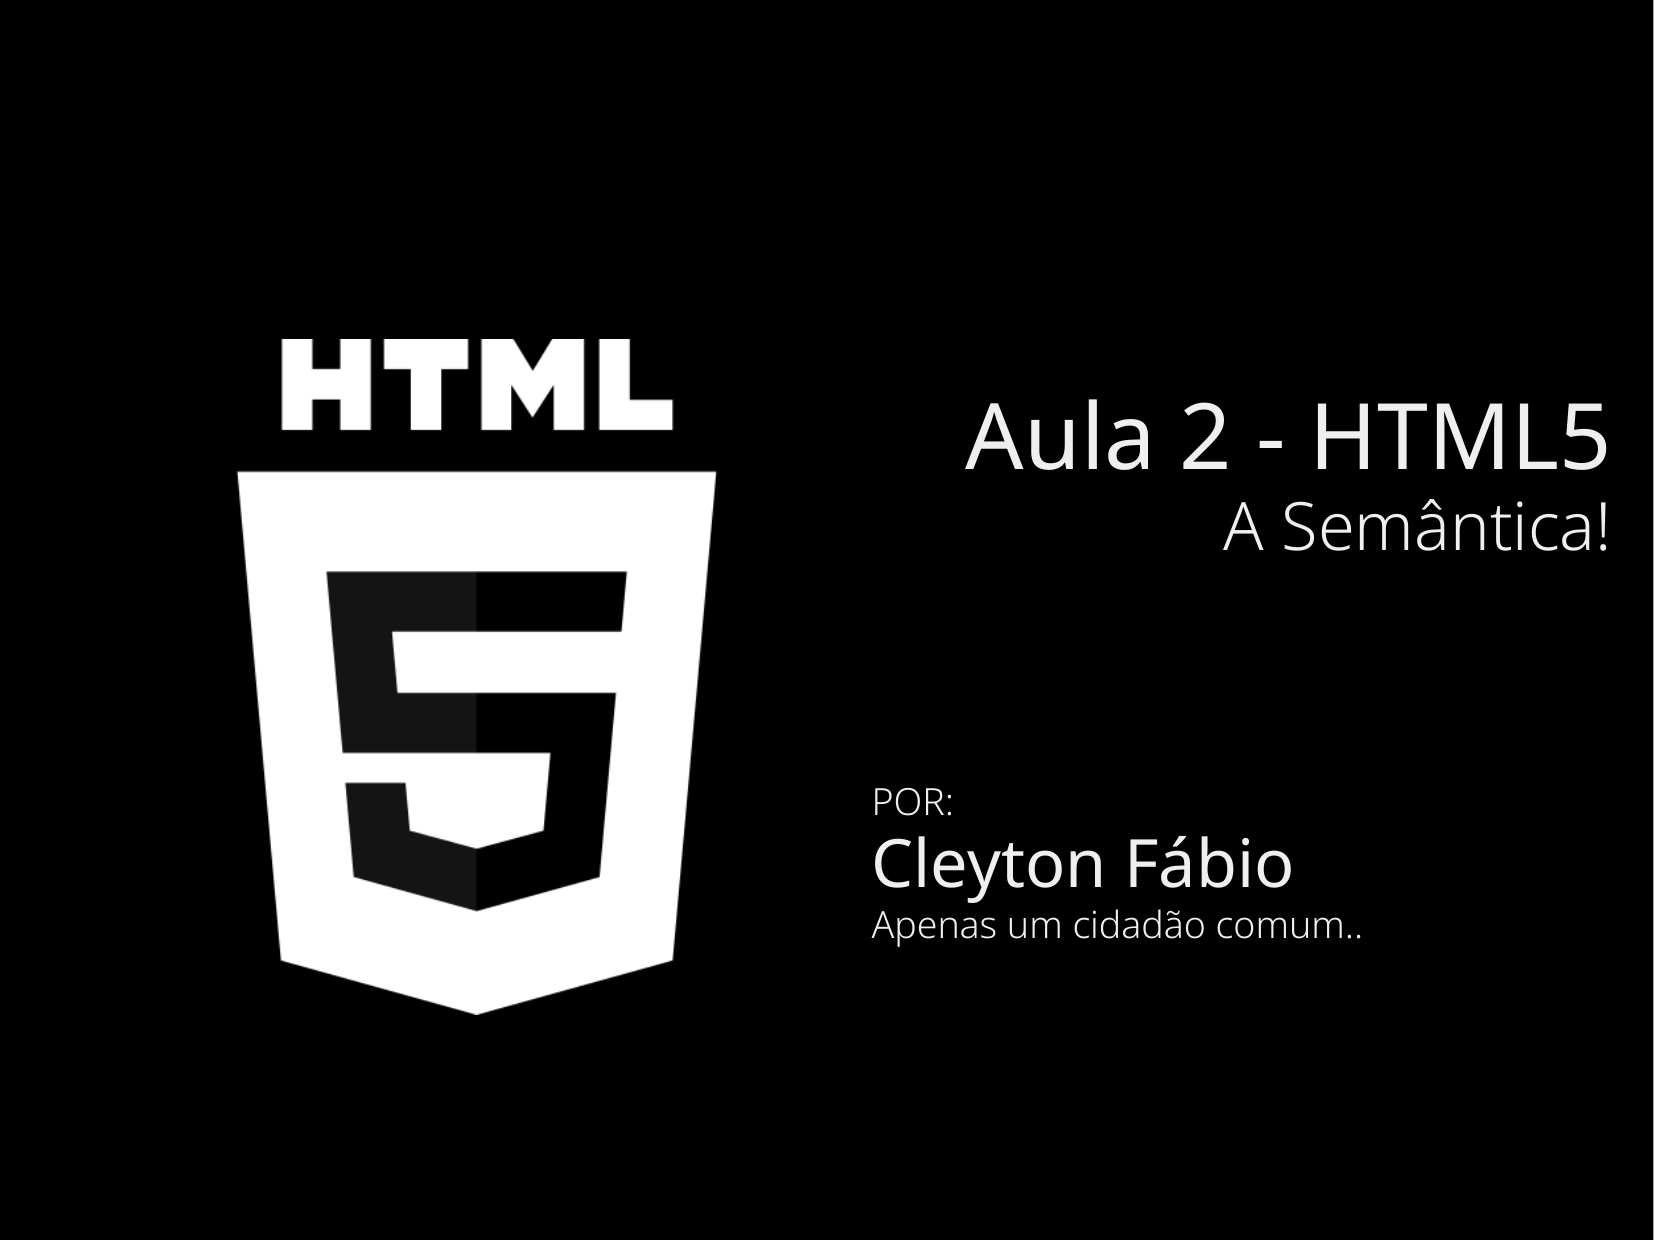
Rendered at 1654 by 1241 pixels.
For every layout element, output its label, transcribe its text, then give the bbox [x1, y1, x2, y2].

picture [139, 339, 815, 1015]
text_box Apenas um cidadão comum.. [856, 891, 1607, 1007]
text_box Cleyton Fábio [856, 827, 1608, 902]
title Aula 2 - HTML5 [815, 375, 1613, 486]
subtitle A Semântica! [815, 486, 1613, 564]
text_box POR: [856, 768, 1613, 827]
